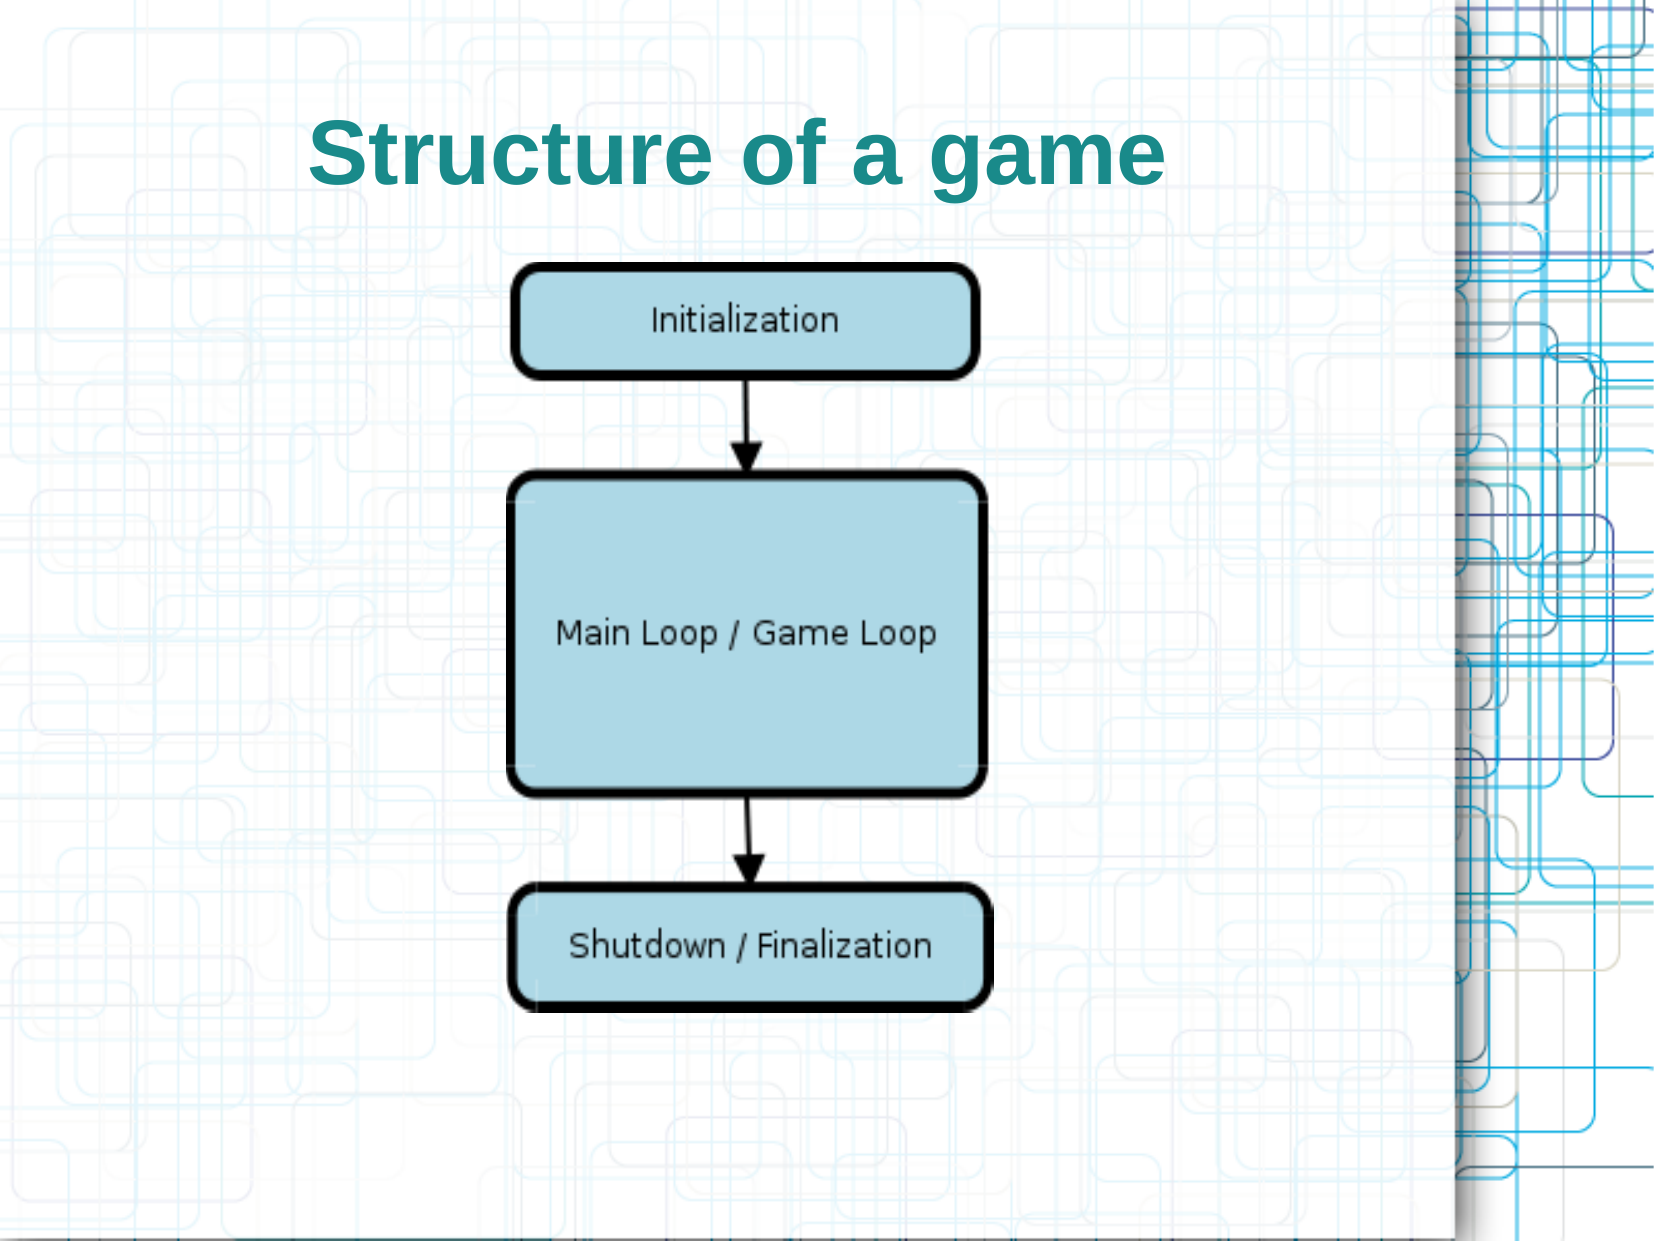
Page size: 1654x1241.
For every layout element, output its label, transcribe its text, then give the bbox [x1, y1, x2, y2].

title Structure of a game [59, 49, 1418, 257]
picture [0, 0, 1654, 1241]
